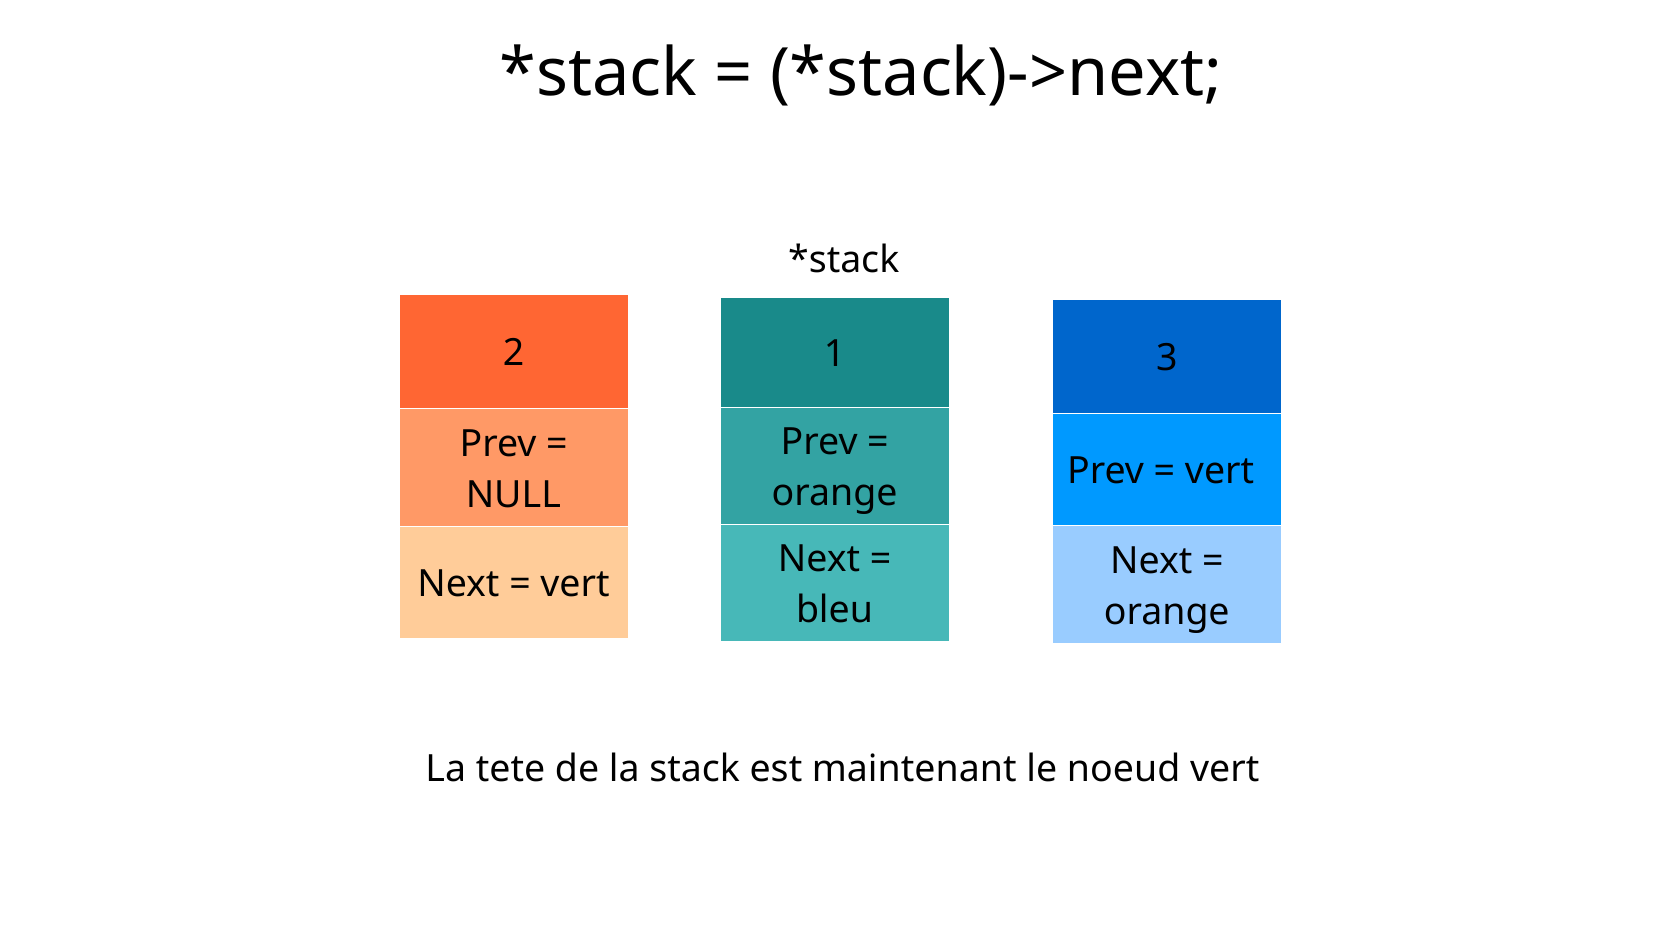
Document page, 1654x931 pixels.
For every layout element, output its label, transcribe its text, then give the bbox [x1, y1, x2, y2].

text_box La tete de la stack est maintenant le noeud vert [410, 734, 1311, 795]
table_cell Prev = orange [721, 408, 949, 524]
table_header 3 [1053, 300, 1281, 413]
title *stack = (*stack)->next; [82, 34, 1571, 195]
table_cell Prev = vert [1053, 414, 1281, 525]
table_cell Next = vert [400, 527, 628, 638]
table_cell Next = orange [1053, 526, 1281, 643]
table_header 2 [400, 295, 628, 408]
table_cell Next = bleu [721, 525, 949, 641]
table_cell Prev = NULL [400, 409, 628, 526]
text_box *stack [712, 225, 976, 285]
table_header 1 [721, 298, 949, 407]
